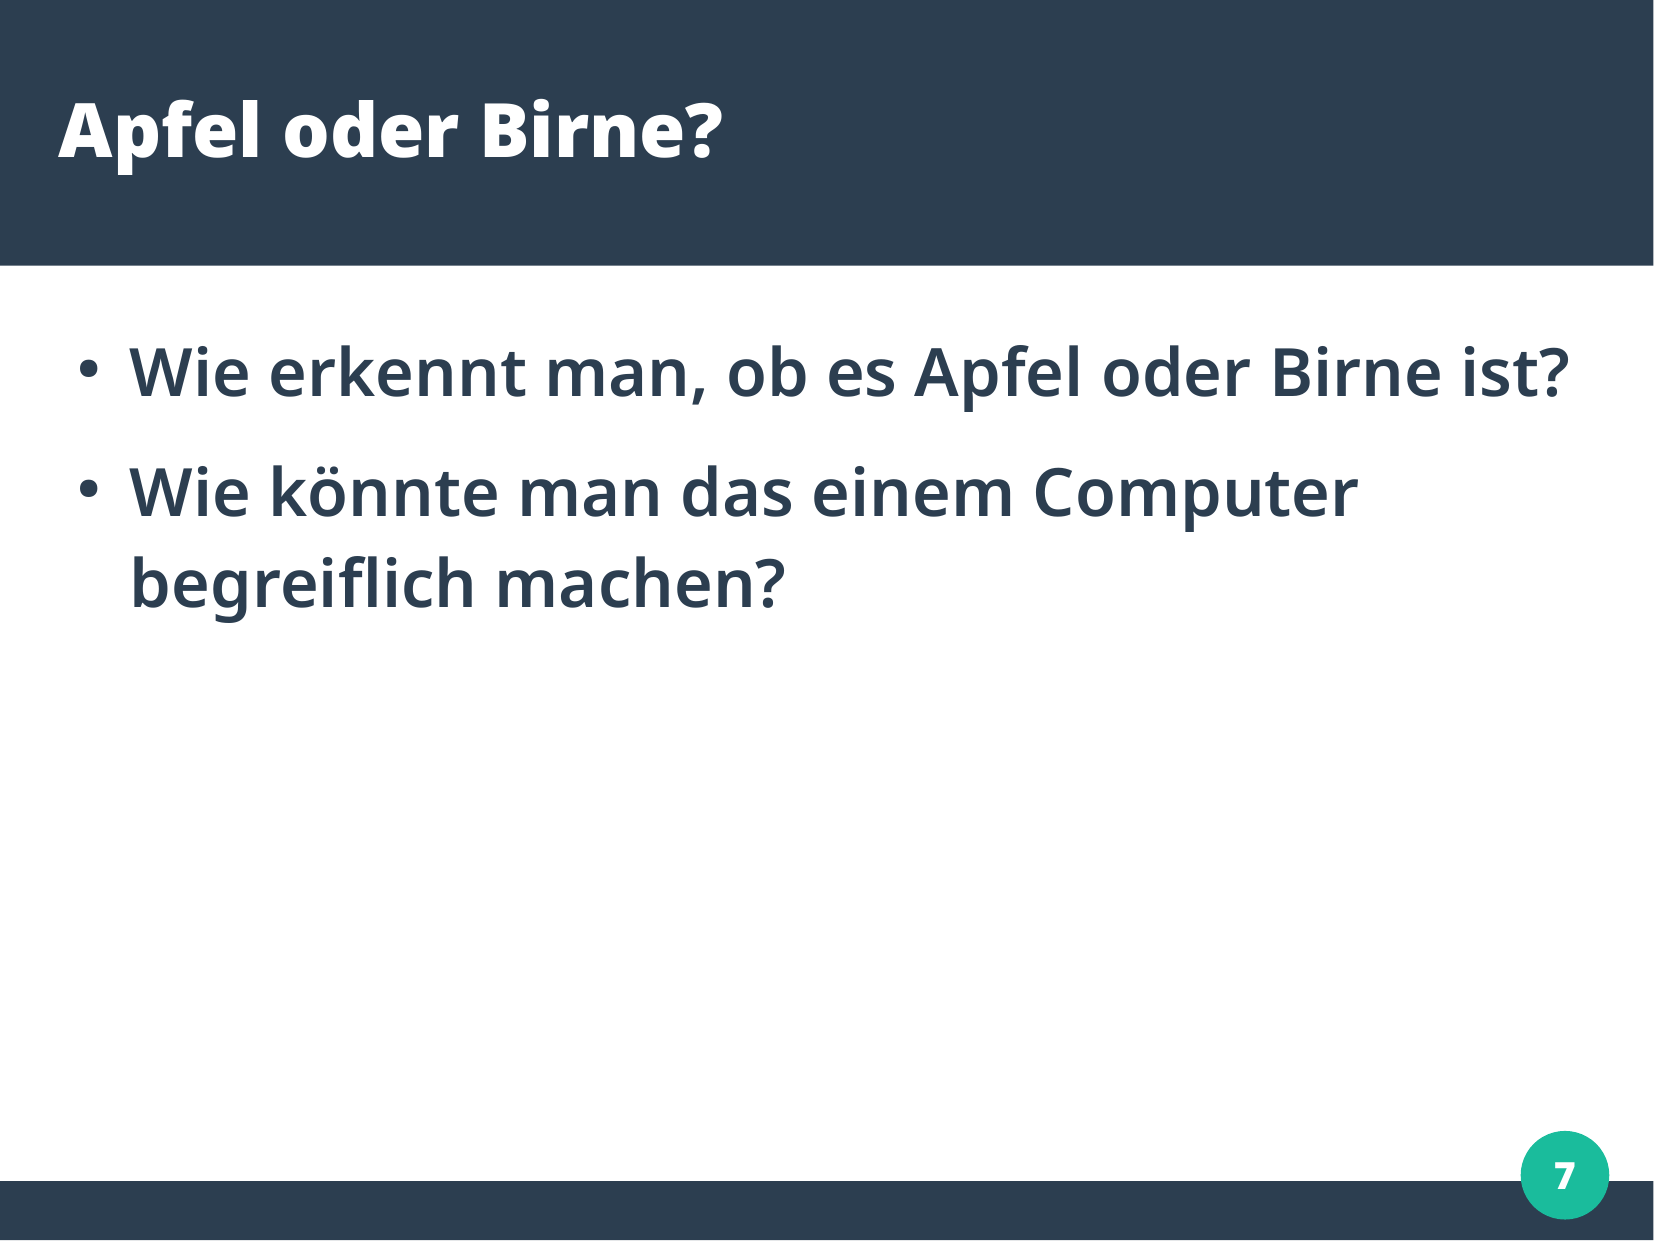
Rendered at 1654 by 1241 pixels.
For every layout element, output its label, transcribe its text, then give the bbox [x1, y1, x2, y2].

title Apfel oder Birne? [59, 49, 1595, 207]
list Wie erkennt man, ob es Apfel oder Birne ist? Wie könnte man das einem Computer begreiflich machen? [59, 324, 1595, 1152]
